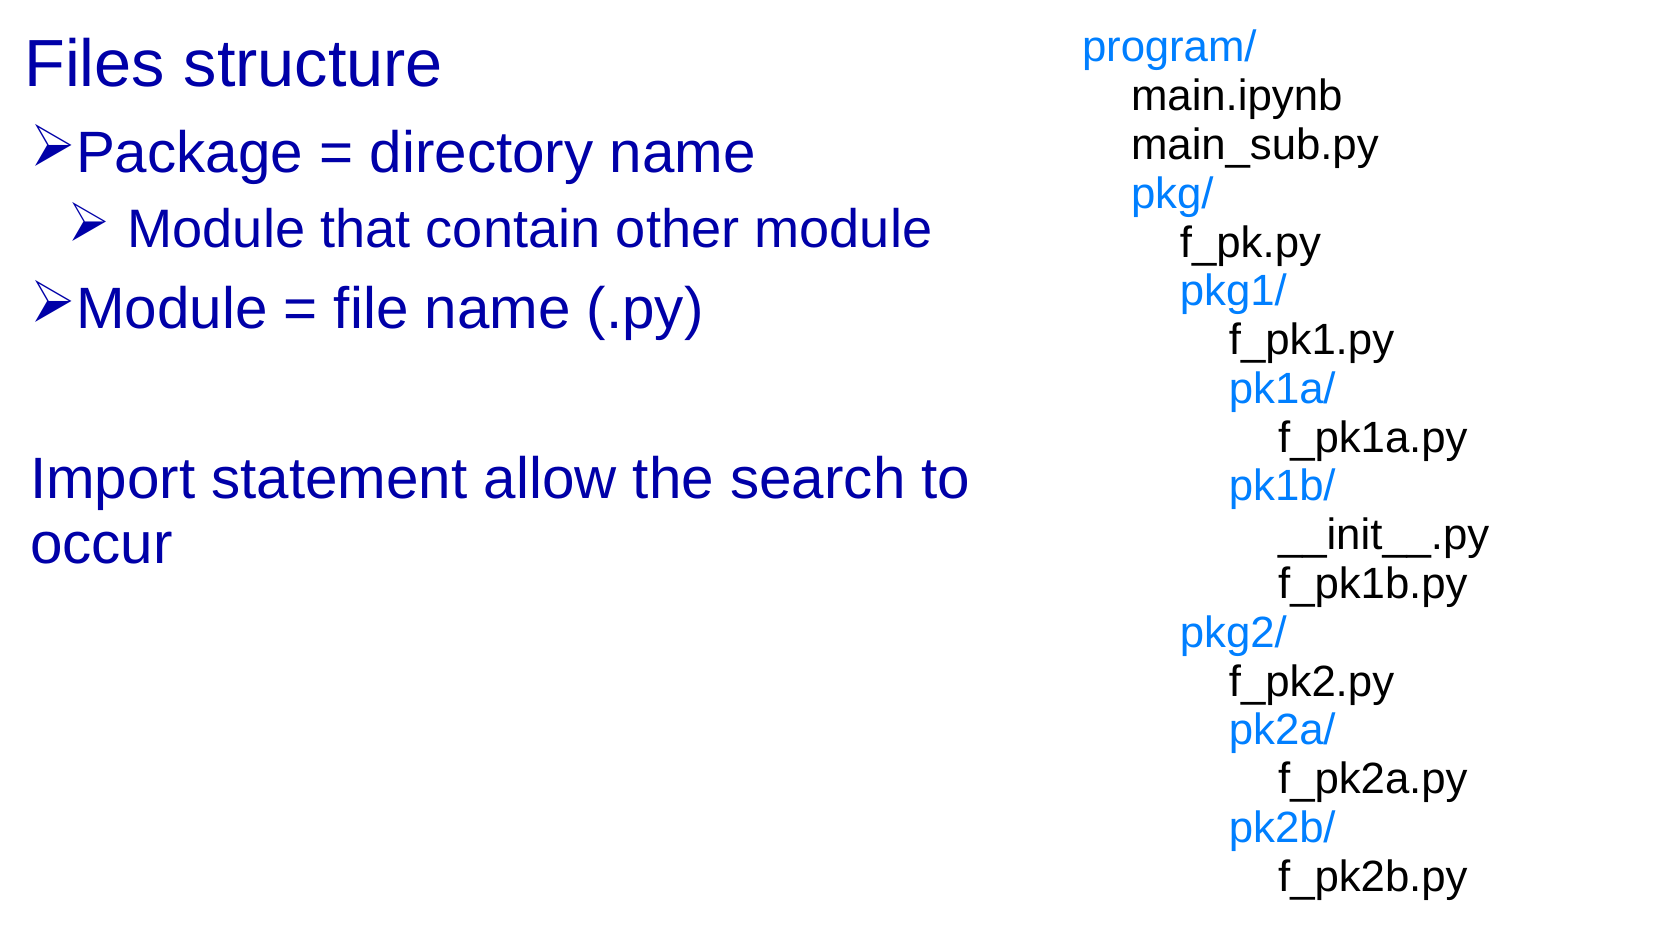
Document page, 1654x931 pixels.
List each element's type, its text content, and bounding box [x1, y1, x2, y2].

title Files structure [24, 21, 466, 106]
list Package = directory name Module that contain other module Module = file name (.py) Import statement allow the search to occur [30, 120, 991, 916]
text_box program/ main.ipynb main_sub.py pkg/ f_pk.py pkg1/ f_pk1.py pk1a/ f_pk1a.py pk1b/ __init__.py f_pk1b.py pkg2/ f_pk2.py pk2a/ f_pk2a.py pk2b/ f_pk2b.py [1067, 15, 1621, 908]
